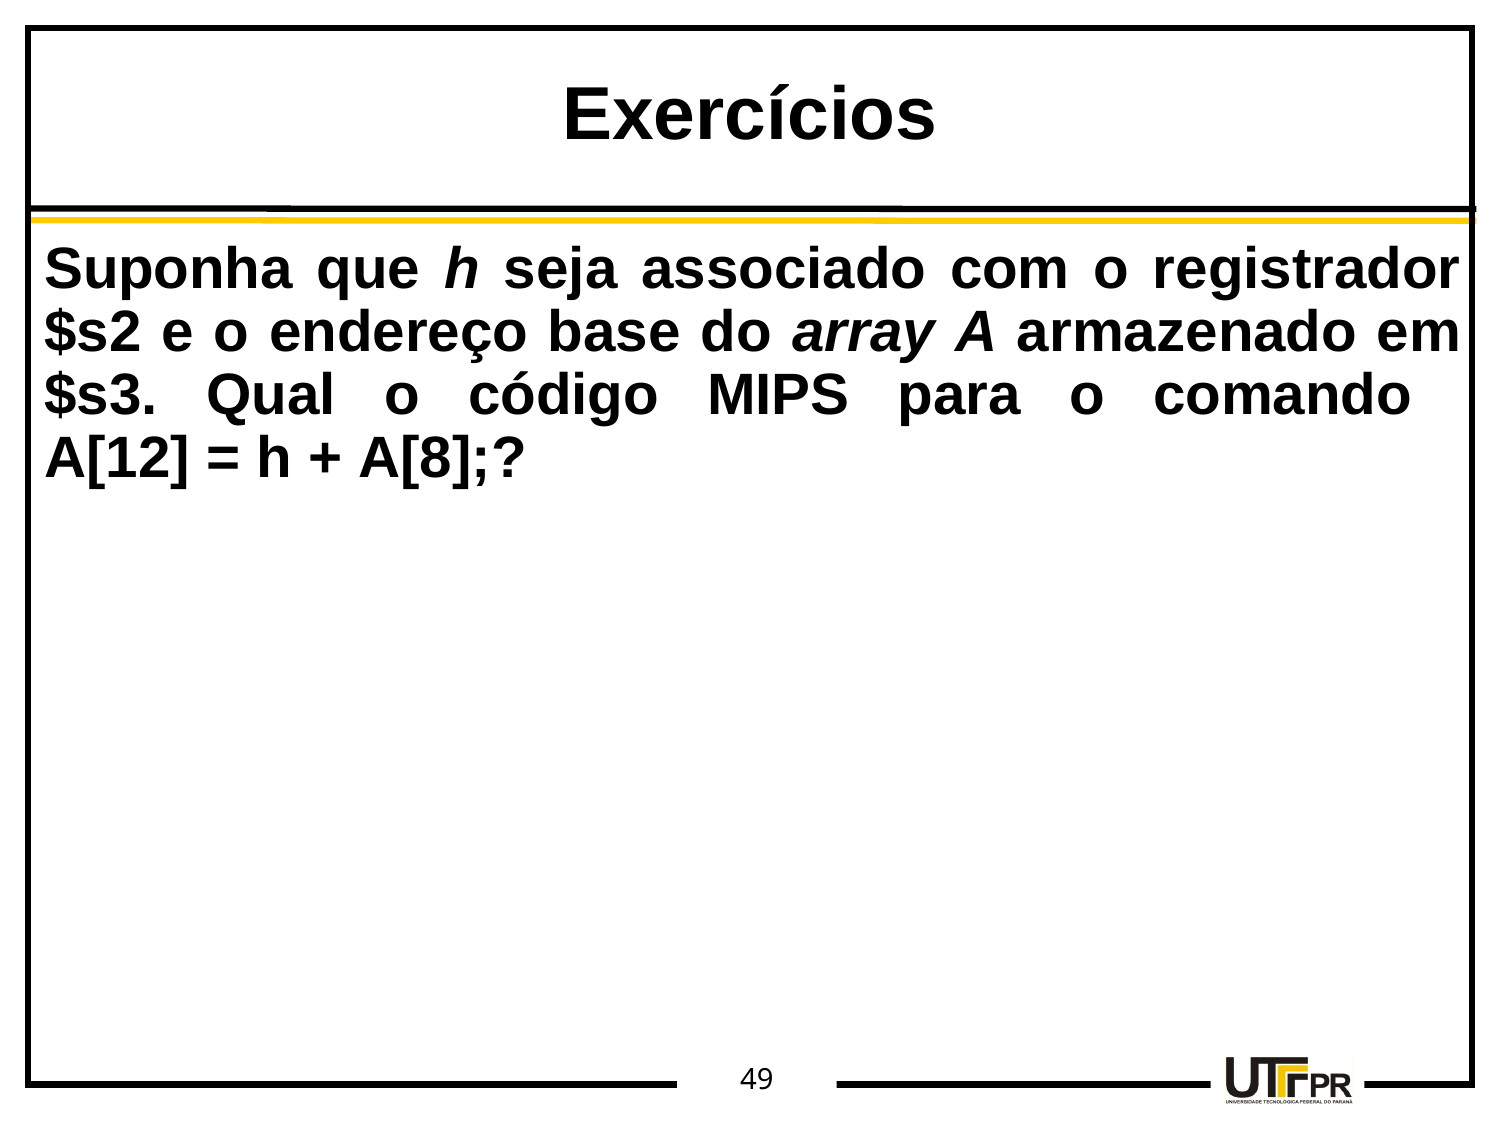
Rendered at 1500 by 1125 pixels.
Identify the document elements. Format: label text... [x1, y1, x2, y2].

title Exercícios [0, 60, 1500, 167]
list Suponha que h seja associado com o registrador $s2 e o endereço base do array A armazenado em $s3. Qual o código MIPS para o comando A[12] = h + A[8];? [29, 231, 1477, 1043]
picture [1225, 1057, 1353, 1104]
title [37, 24, 1288, 60]
